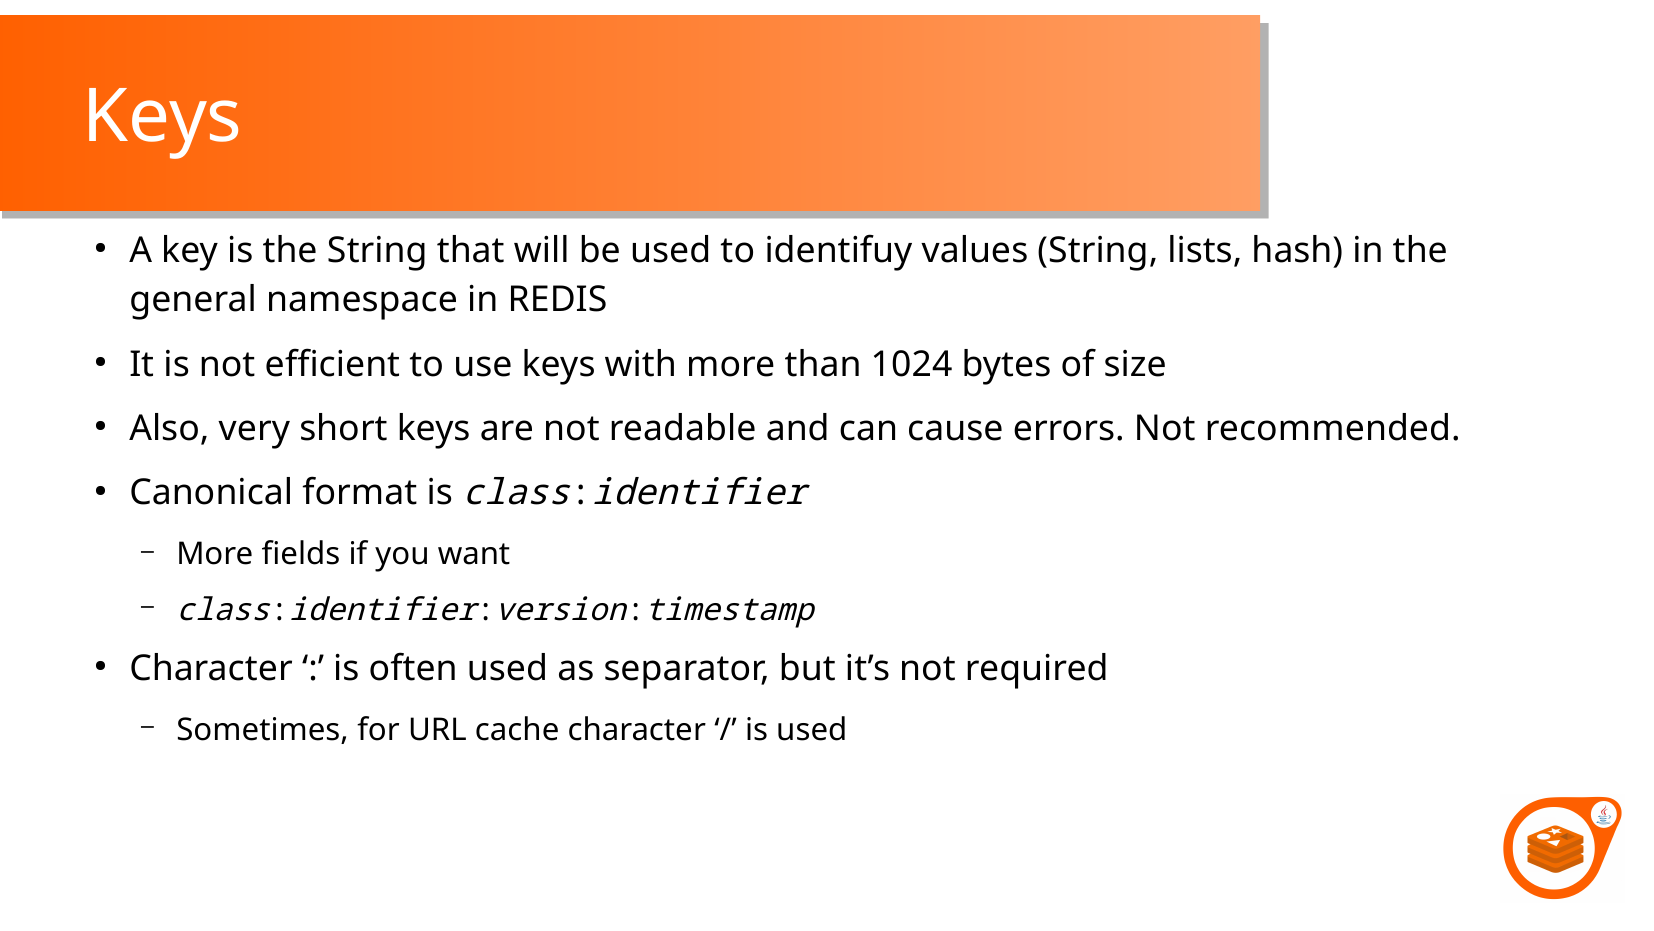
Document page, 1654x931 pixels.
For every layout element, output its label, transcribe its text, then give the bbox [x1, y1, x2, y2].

title Keys [82, 35, 1235, 189]
picture [1500, 794, 1625, 903]
list A key is the String that will be used to identifuy values (String, lists, hash) in the general namespace in REDIS It is not efficient to use keys with more than 1024 bytes of size Also, very short keys are not readable and can cause errors. Not recommended. Canonical format is class:identifier More fields if you want class:identifier:version:timestamp Character ‘:’ is often used as separator, but it’s not required Sometimes, for URL cache character ‘/’ is used [82, 224, 1571, 764]
